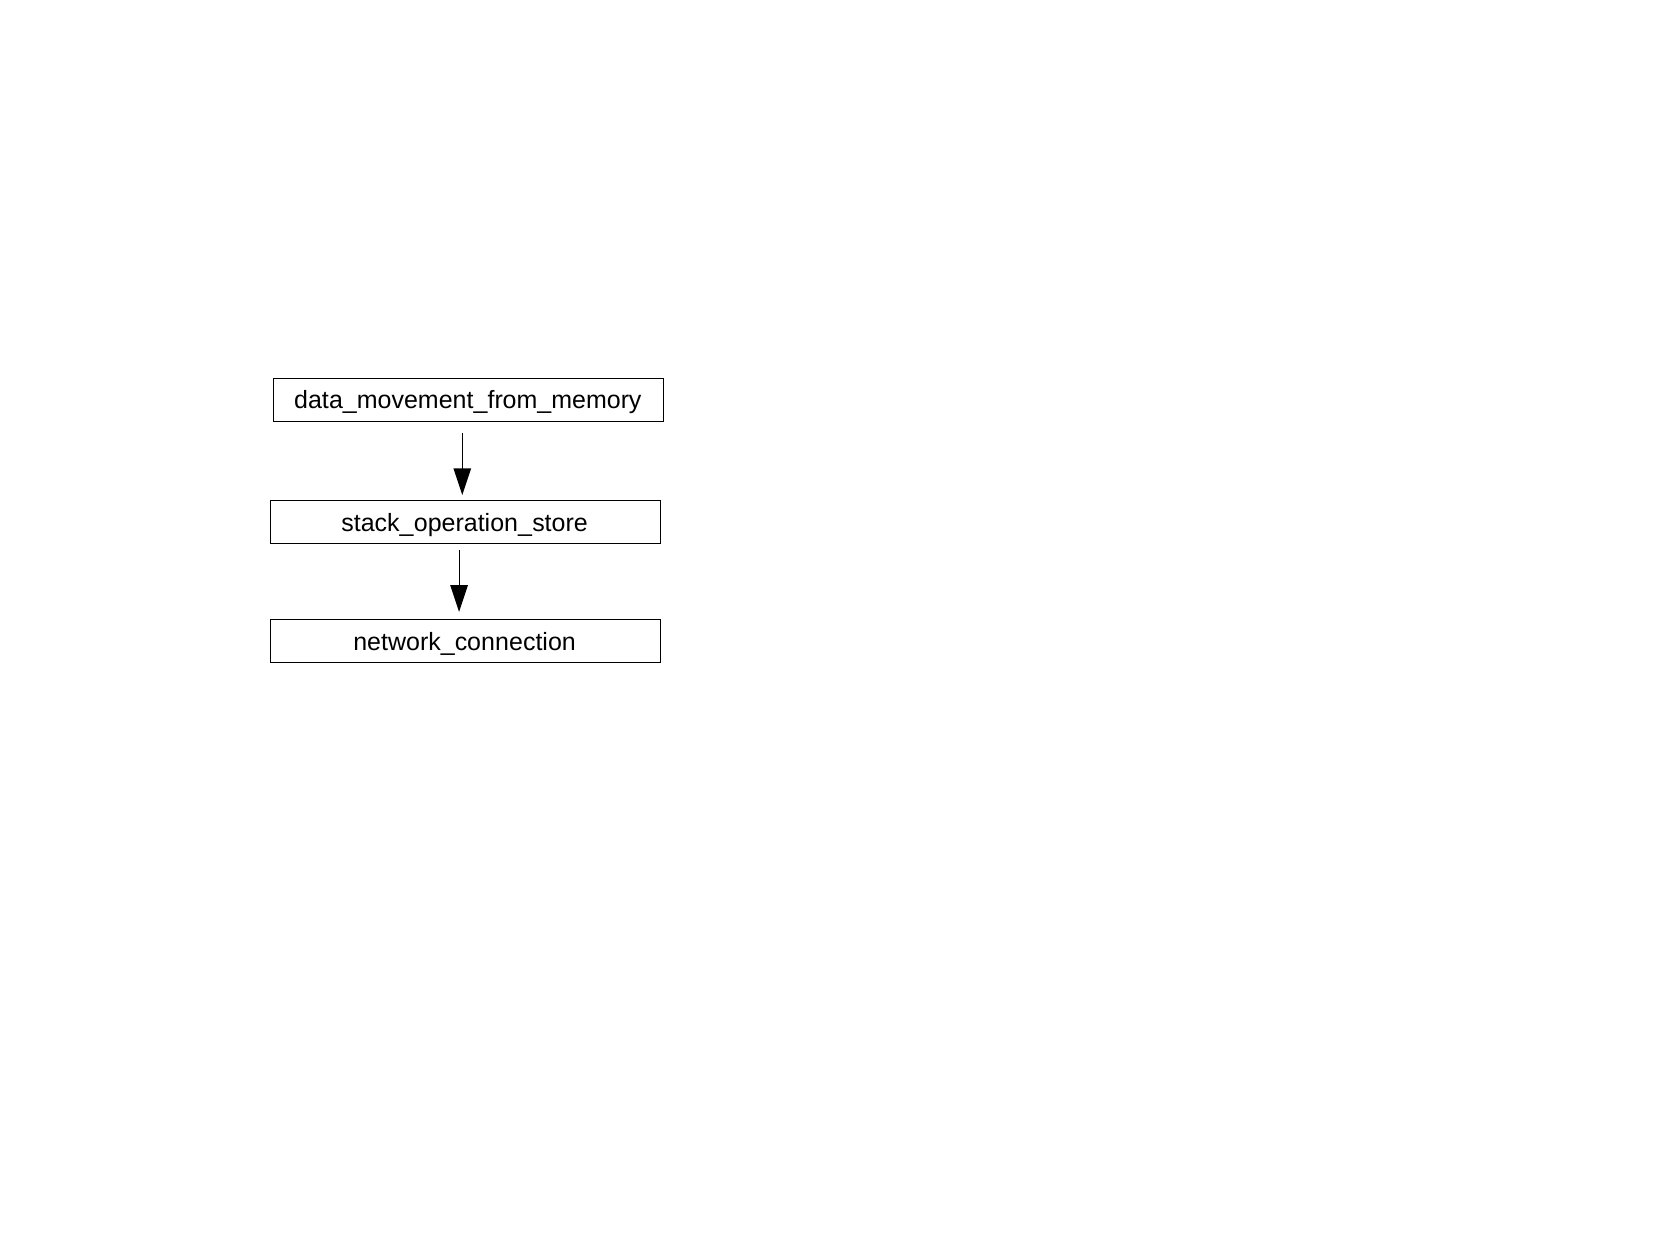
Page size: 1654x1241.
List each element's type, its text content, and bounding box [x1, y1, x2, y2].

text_box data_movement_from_memory [273, 378, 664, 422]
text_box stack_operation_store [270, 500, 661, 544]
text_box network_connection [270, 619, 661, 663]
